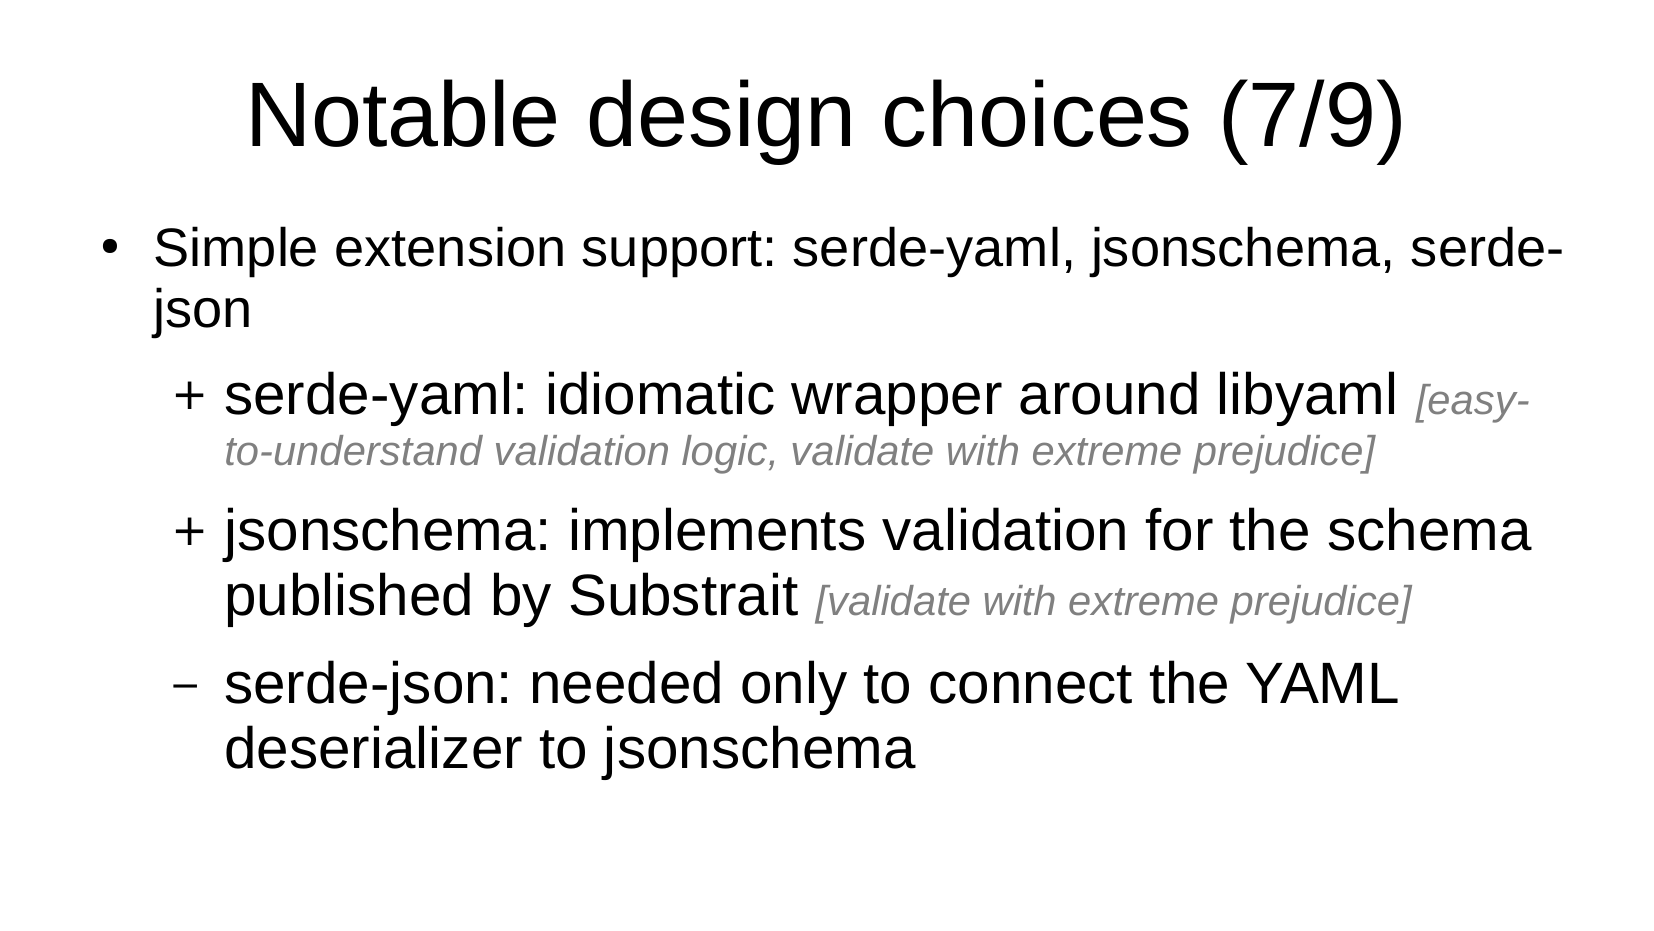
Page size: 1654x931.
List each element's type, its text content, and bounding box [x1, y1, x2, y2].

list Simple extension support: serde-yaml, jsonschema, serde-json serde-yaml: idiomatic wrapper around libyaml [easy-to-understand validation logic, validate with extreme prejudice] jsonschema: implements validation for the schema published by Substrait [validate with extreme prejudice] serde-json: needed only to connect the YAML deserializer to jsonschema [82, 217, 1571, 901]
title Notable design choices (7/9) [82, 37, 1571, 193]
